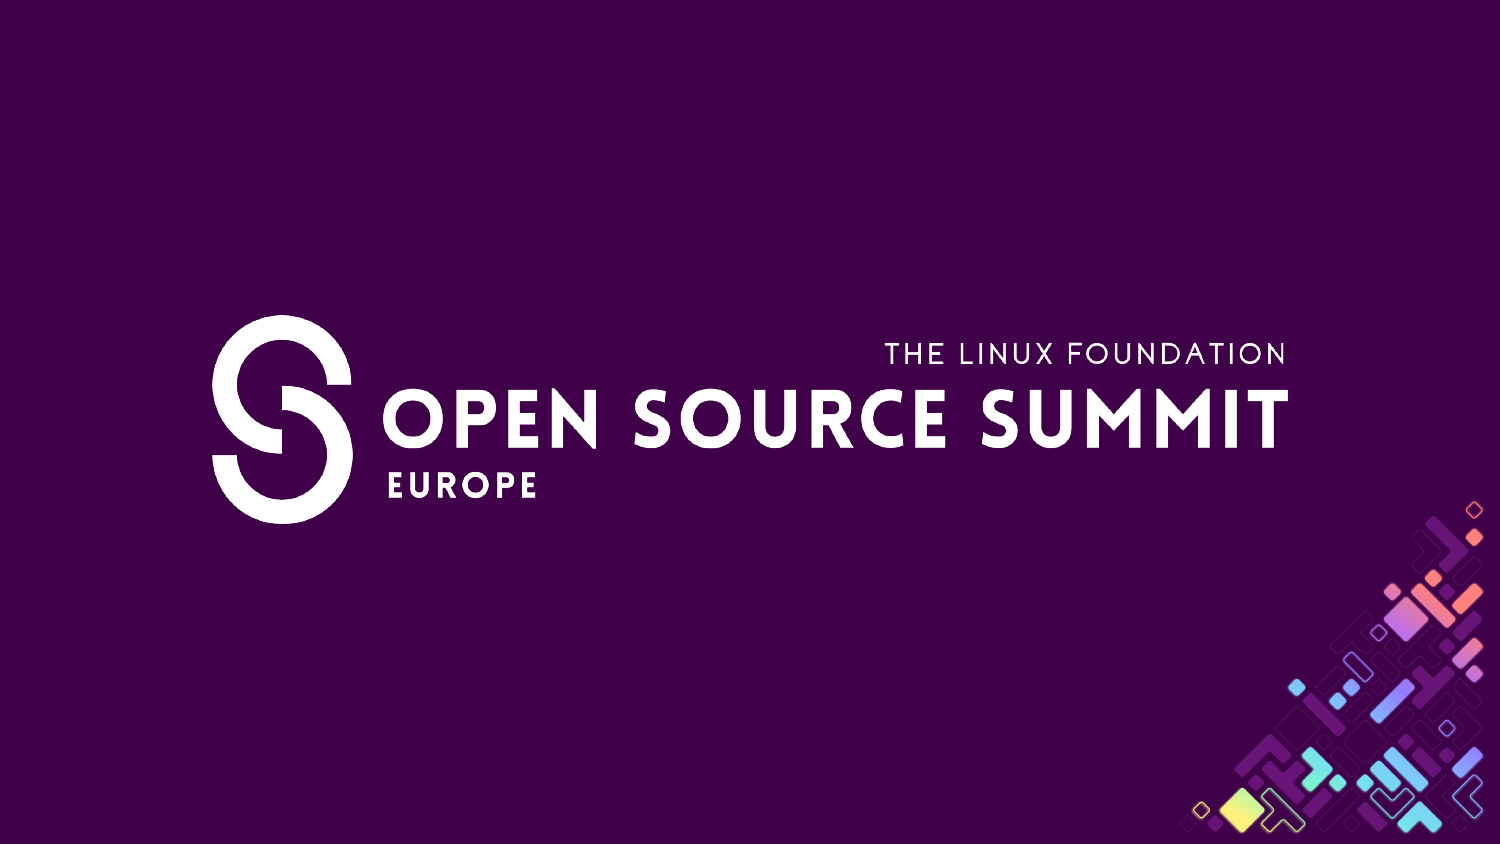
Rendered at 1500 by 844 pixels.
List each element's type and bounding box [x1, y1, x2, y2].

picture [212, 315, 1494, 844]
